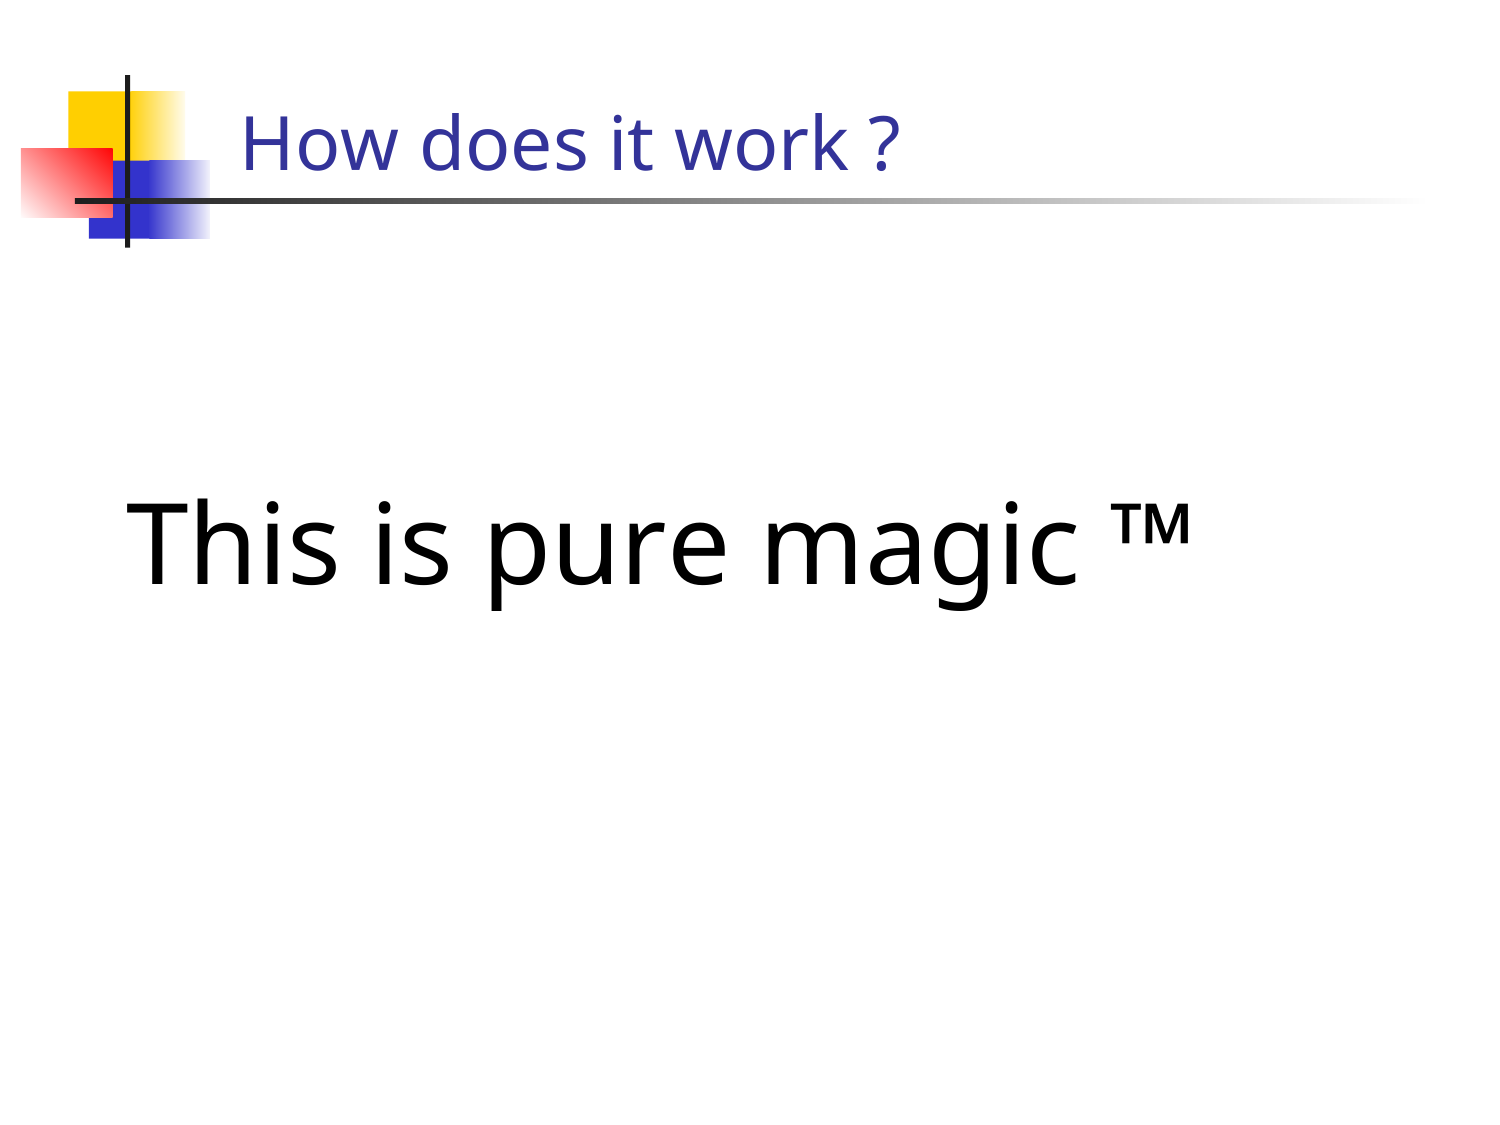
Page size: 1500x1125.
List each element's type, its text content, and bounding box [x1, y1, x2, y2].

text_box This is pure magic ™ [111, 456, 1338, 625]
title How does it work ? [224, 12, 1500, 200]
